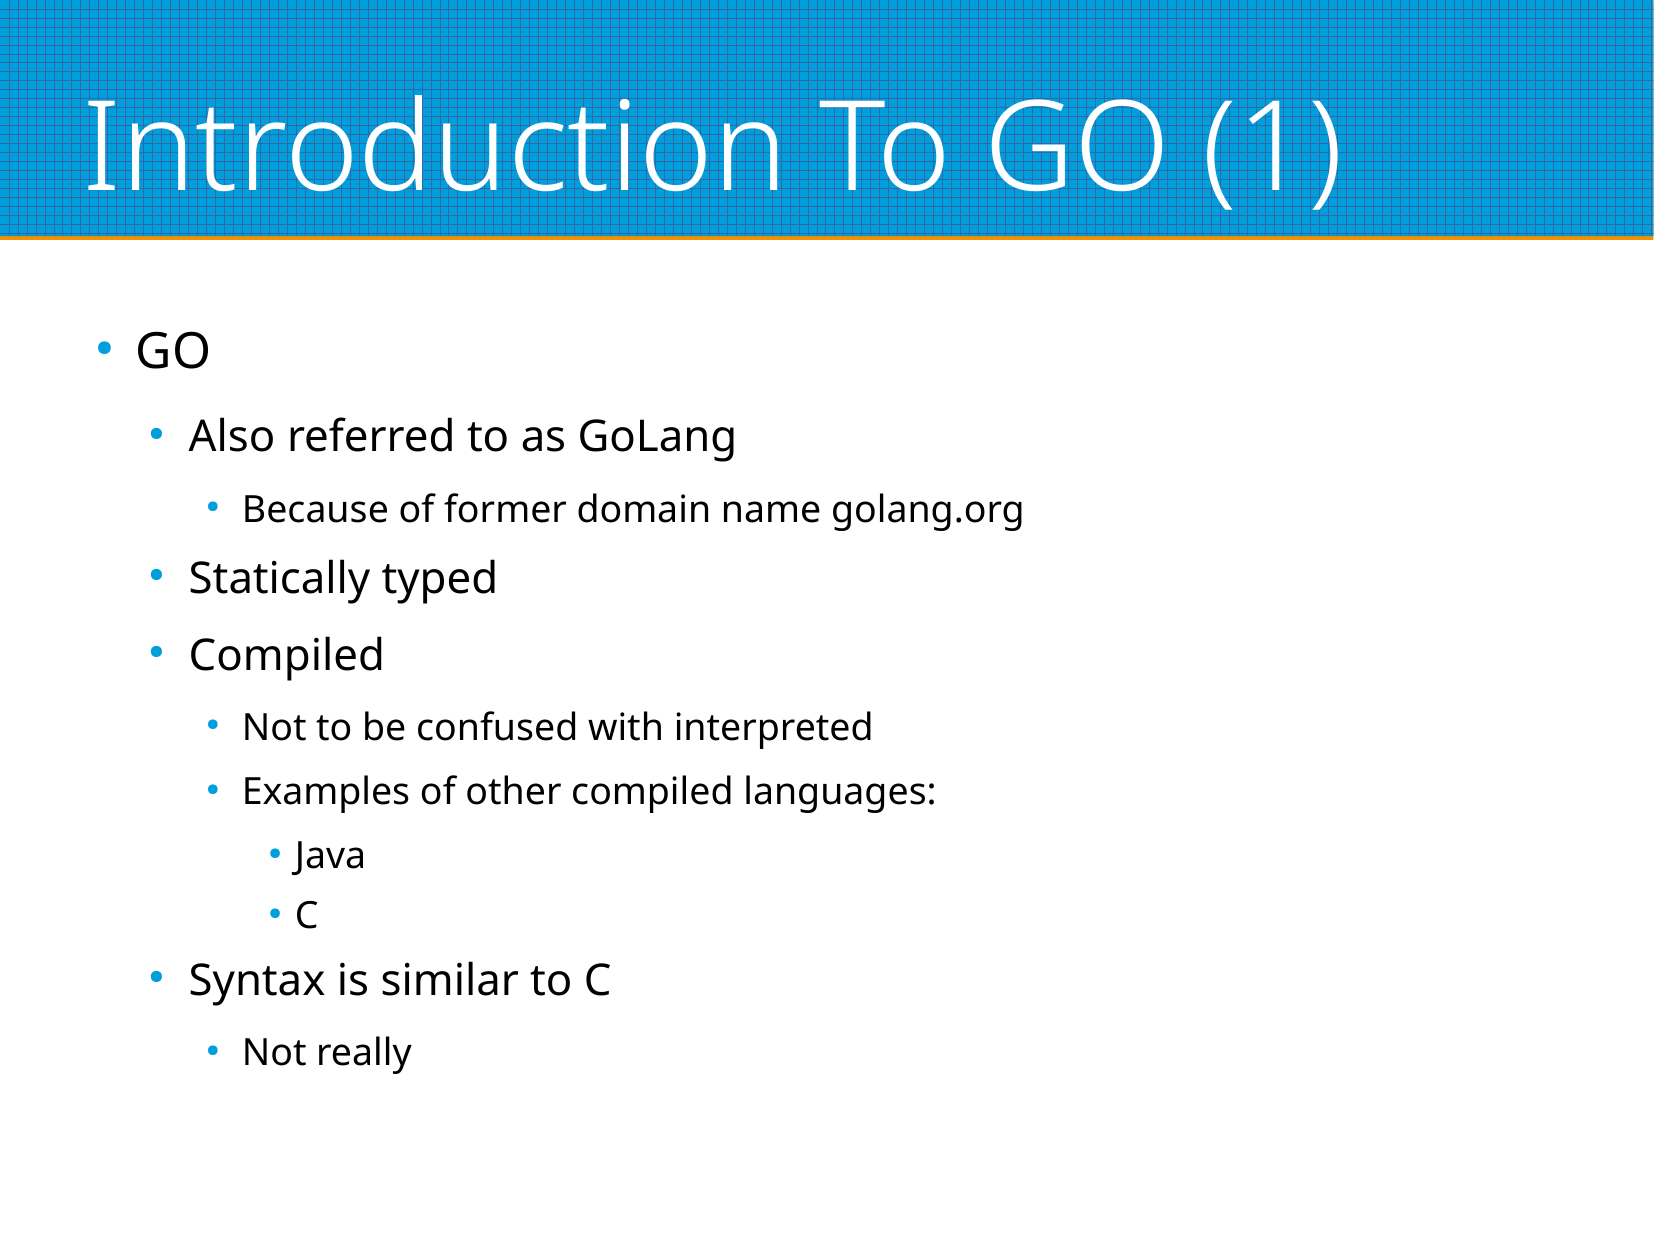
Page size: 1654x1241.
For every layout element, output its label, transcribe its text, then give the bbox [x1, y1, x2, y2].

title Introduction To GO (1) [82, 19, 1571, 227]
list GO Also referred to as GoLang Because of former domain name golang.org Statically typed Compiled Not to be confused with interpreted Examples of other compiled languages: Java C Syntax is similar to C Not really [82, 314, 1563, 1081]
